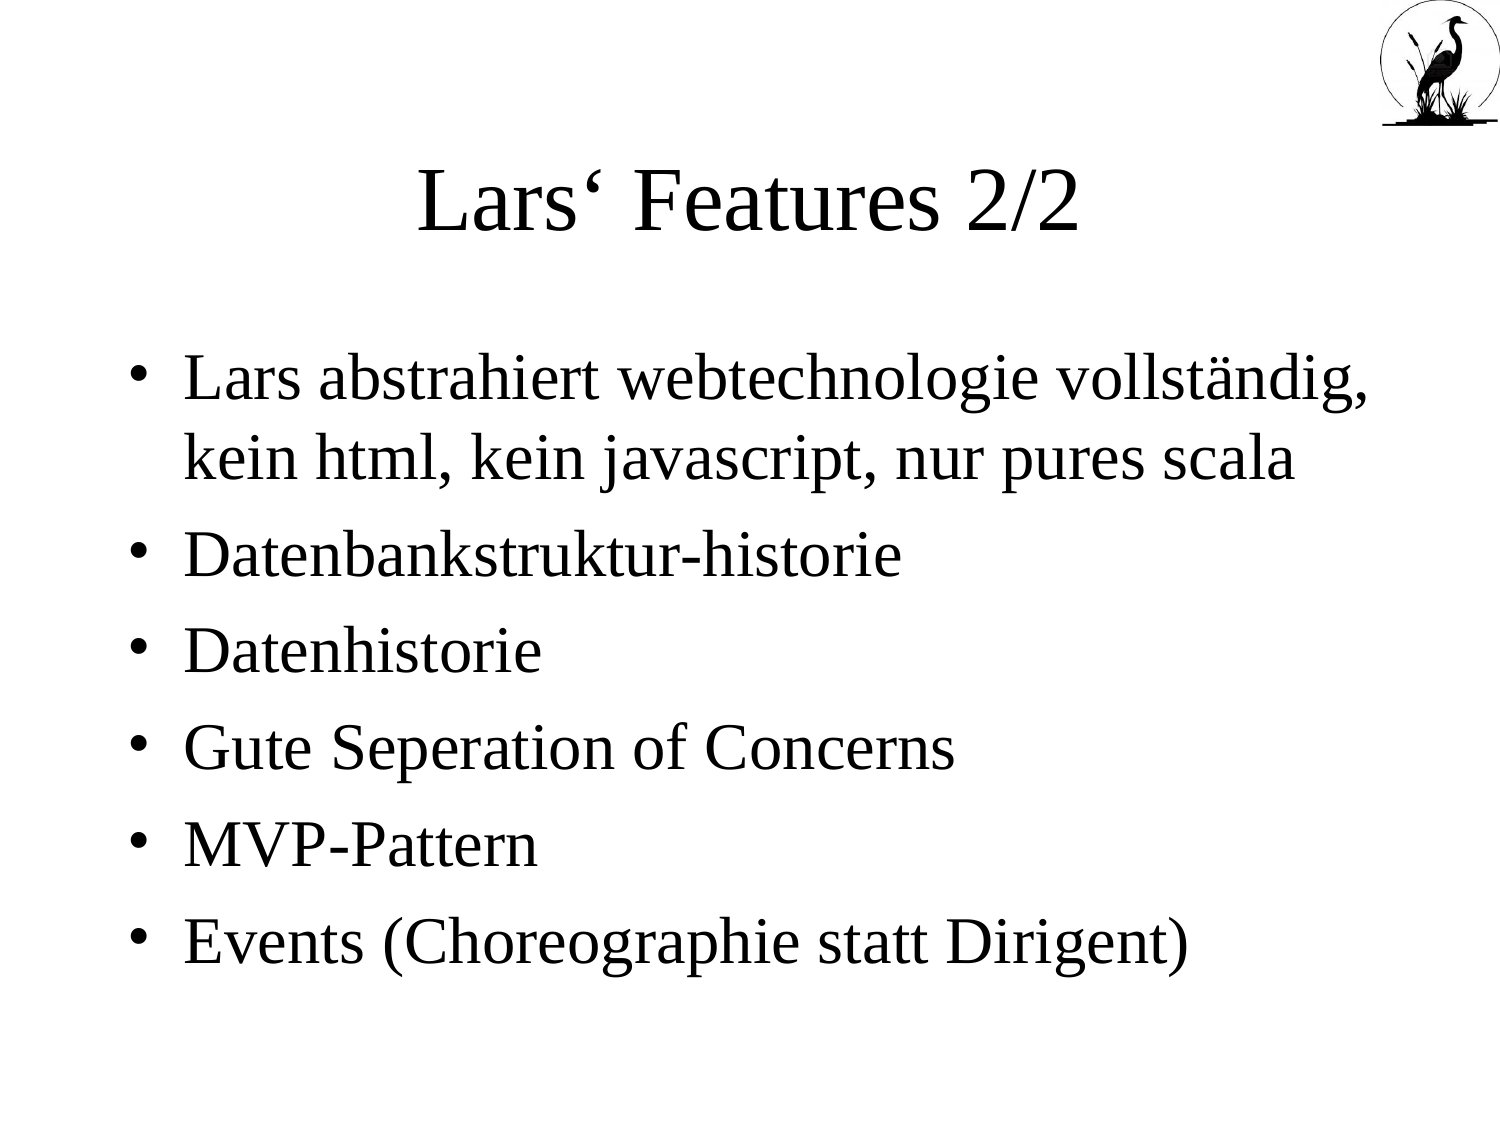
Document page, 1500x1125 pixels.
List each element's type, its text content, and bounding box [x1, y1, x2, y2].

list Lars abstrahiert webtechnologie vollständig, kein html, kein javascript, nur pures scala Datenbankstruktur-historie Datenhistorie Gute Seperation of Concerns MVP-Pattern Events (Choreographie statt Dirigent) [112, 324, 1388, 1001]
picture [1380, 0, 1500, 126]
title Lars‘ Features 2/2 [112, 99, 1388, 288]
